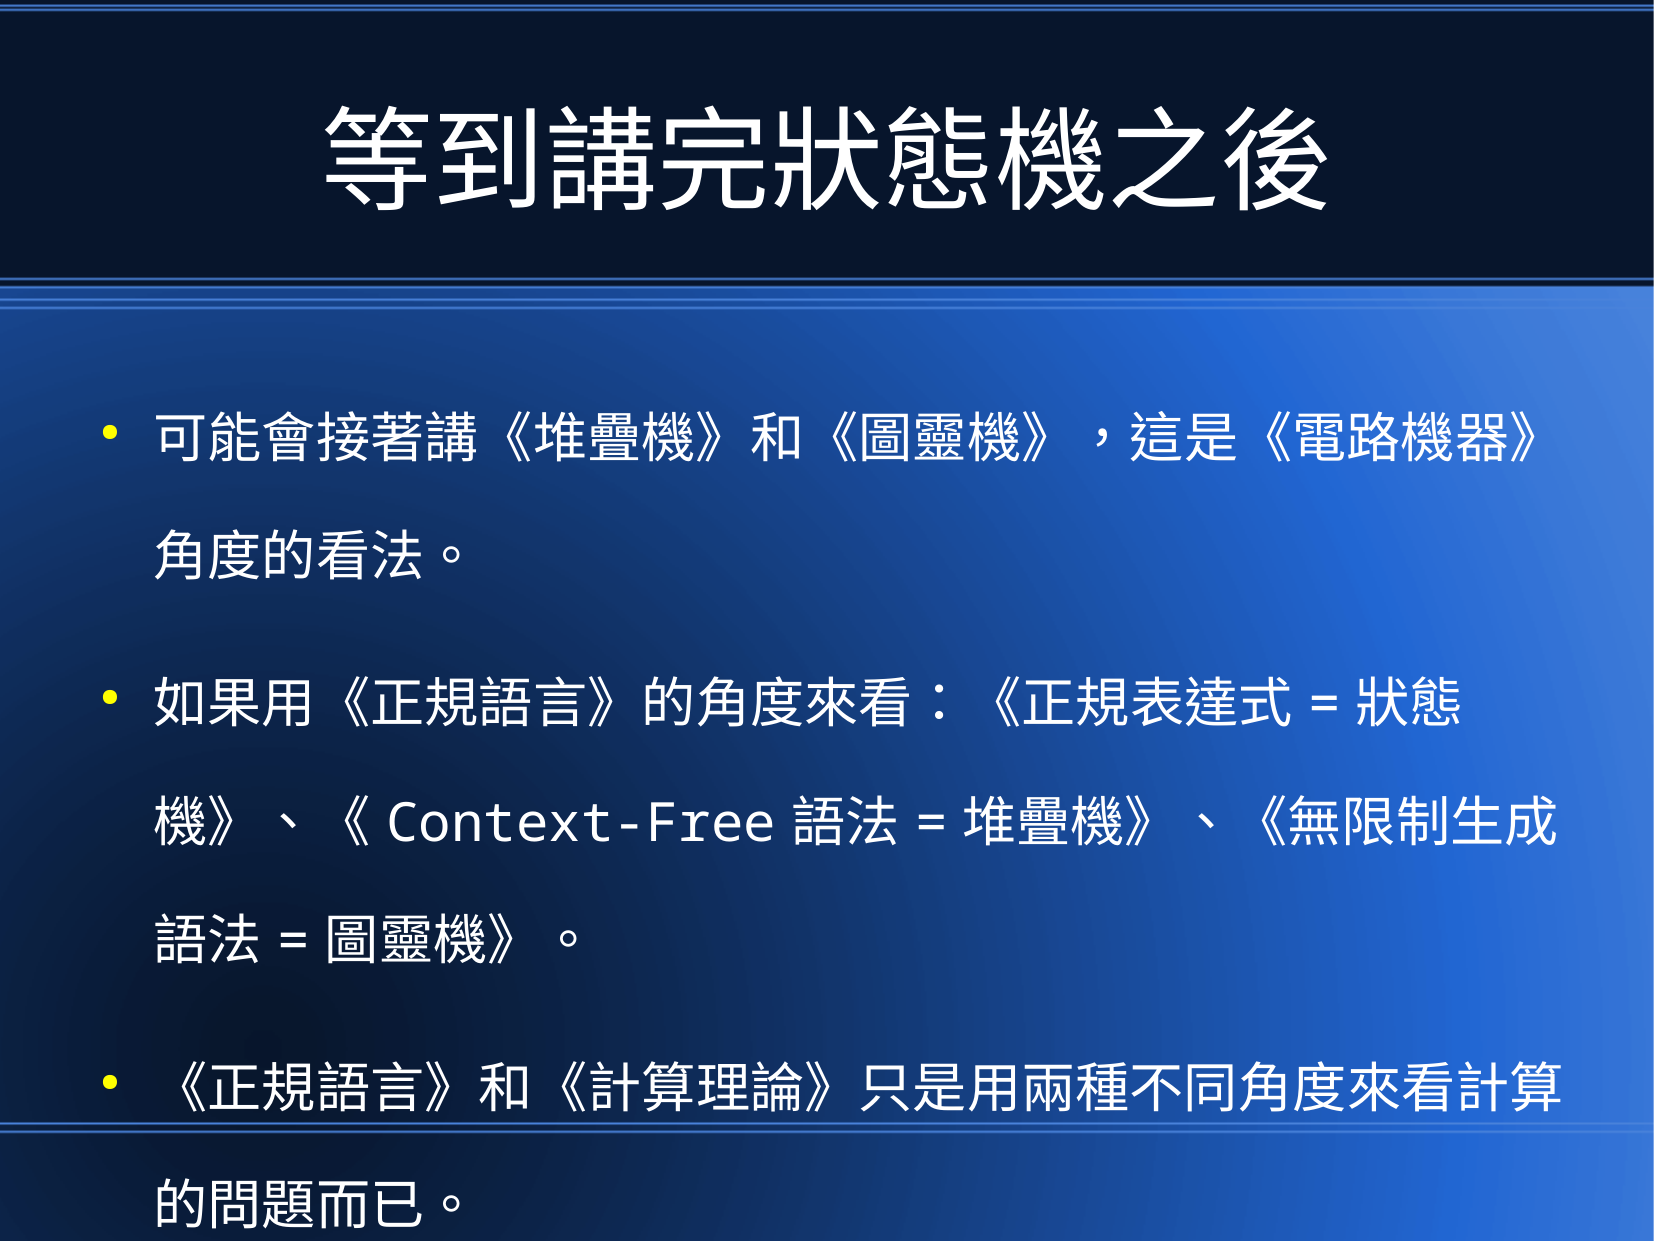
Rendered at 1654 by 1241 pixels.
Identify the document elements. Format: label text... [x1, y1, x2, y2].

picture [0, 0, 1654, 1241]
title 等到講完狀態機之後 [82, 49, 1571, 257]
list 可能會接著講《堆疊機》和《圖靈機》，這是《電路機器》角度的看法。 如果用《正規語言》的角度來看：《正規表達式=狀態機》、《Context-Free語法=堆疊機》、《無限制生成語法=圖靈機》。 《正規語言》和《計算理論》只是用兩種不同角度來看計算的問題而已。 [82, 355, 1571, 1241]
